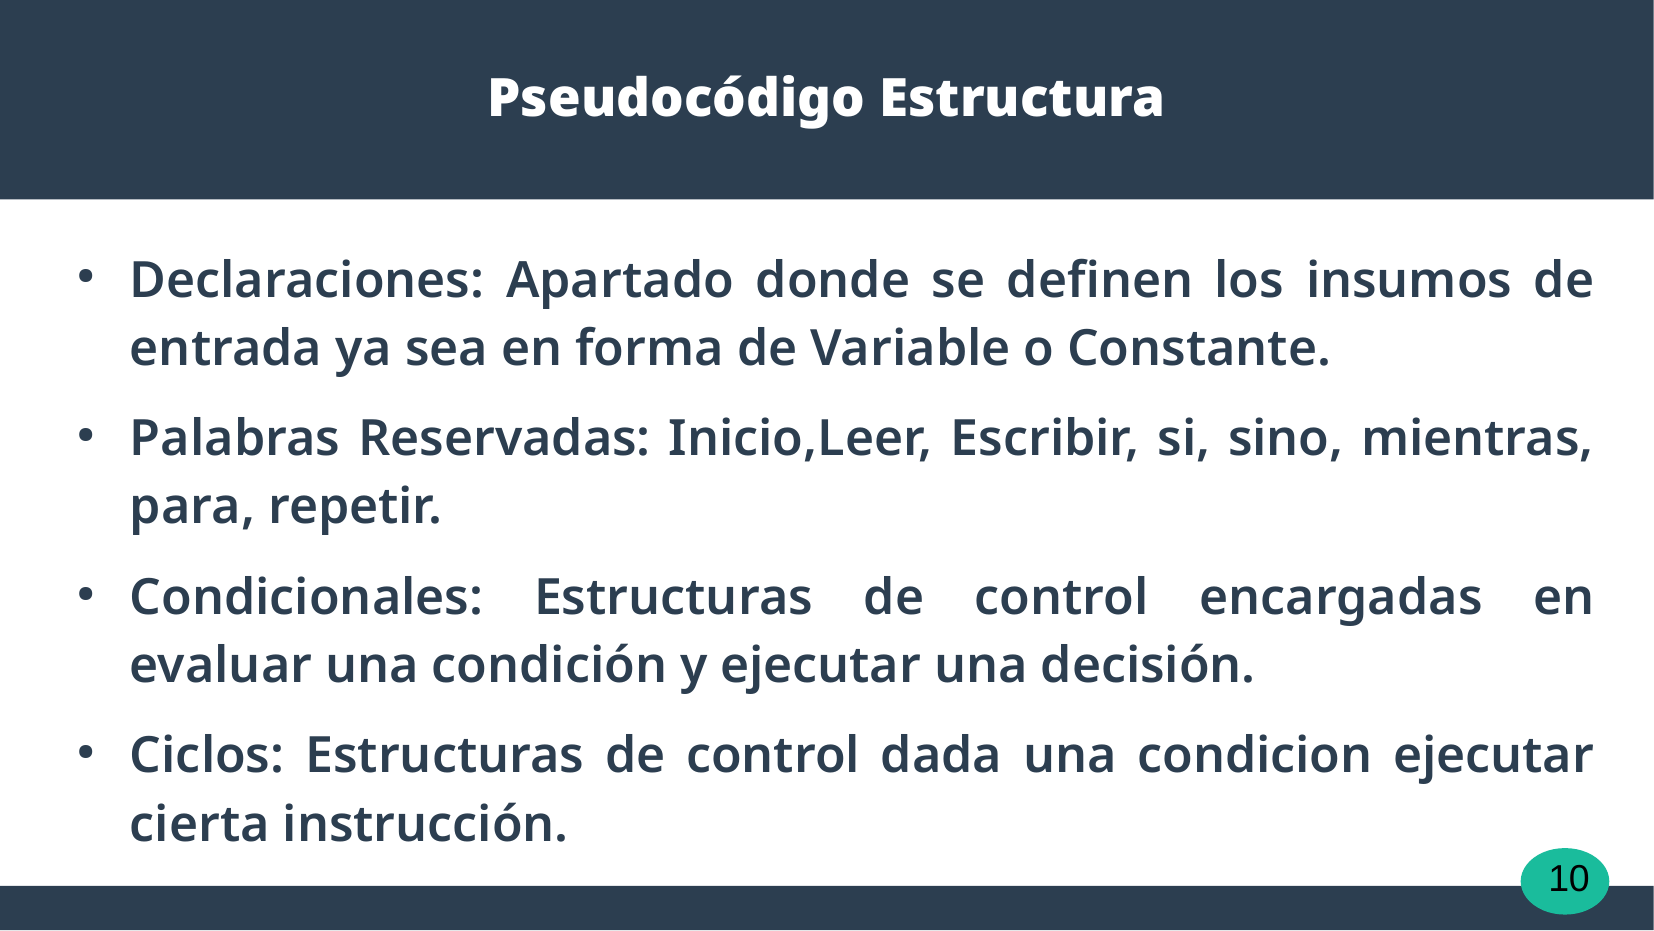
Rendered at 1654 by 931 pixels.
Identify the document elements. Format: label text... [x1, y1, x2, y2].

list Declaraciones: Apartado donde se definen los insumos de entrada ya sea en forma de Variable o Constante. Palabras Reservadas: Inicio,Leer, Escribir, si, sino, mientras, para, repetir. Condicionales: Estructuras de control encargadas en evaluar una condición y ejecutar una decisión. Ciclos: Estructuras de control dada una condicion ejecutar cierta instrucción. [59, 243, 1595, 864]
title Pseudocódigo Estructura [59, 37, 1595, 156]
text_box 10 [1533, 850, 1614, 921]
